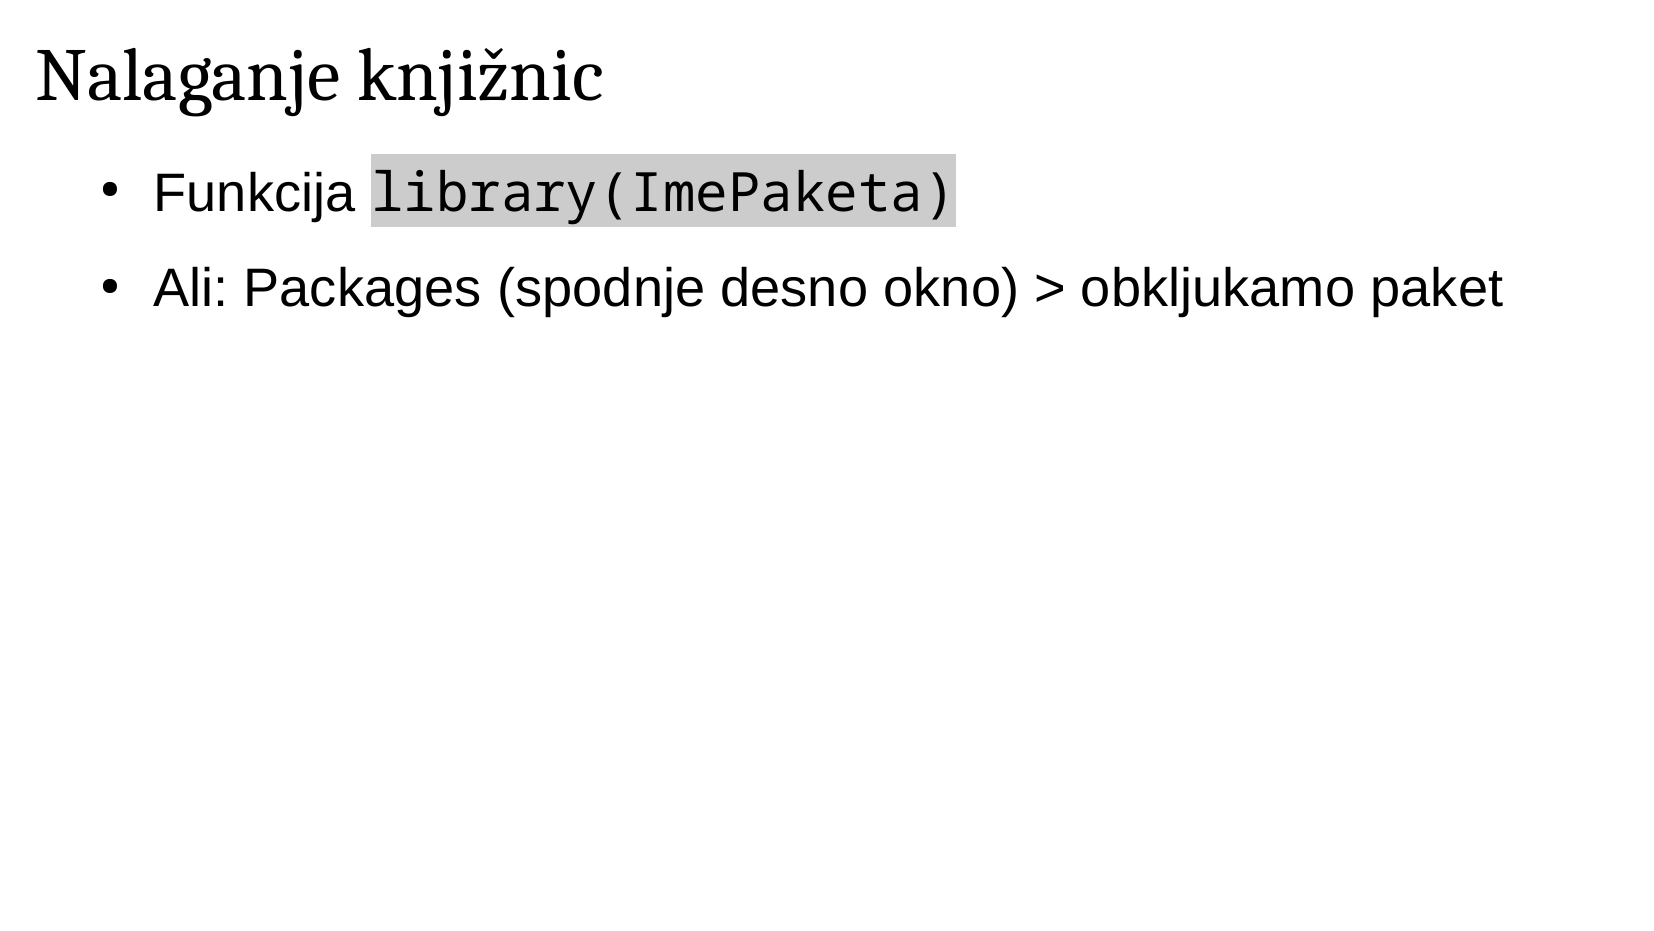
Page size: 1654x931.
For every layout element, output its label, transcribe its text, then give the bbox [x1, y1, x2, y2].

title Nalaganje knjižnic [35, 10, 1524, 142]
list Funkcija library(ImePaketa) Ali: Packages (spodnje desno okno) > obkljukamo paket [82, 153, 1571, 758]
